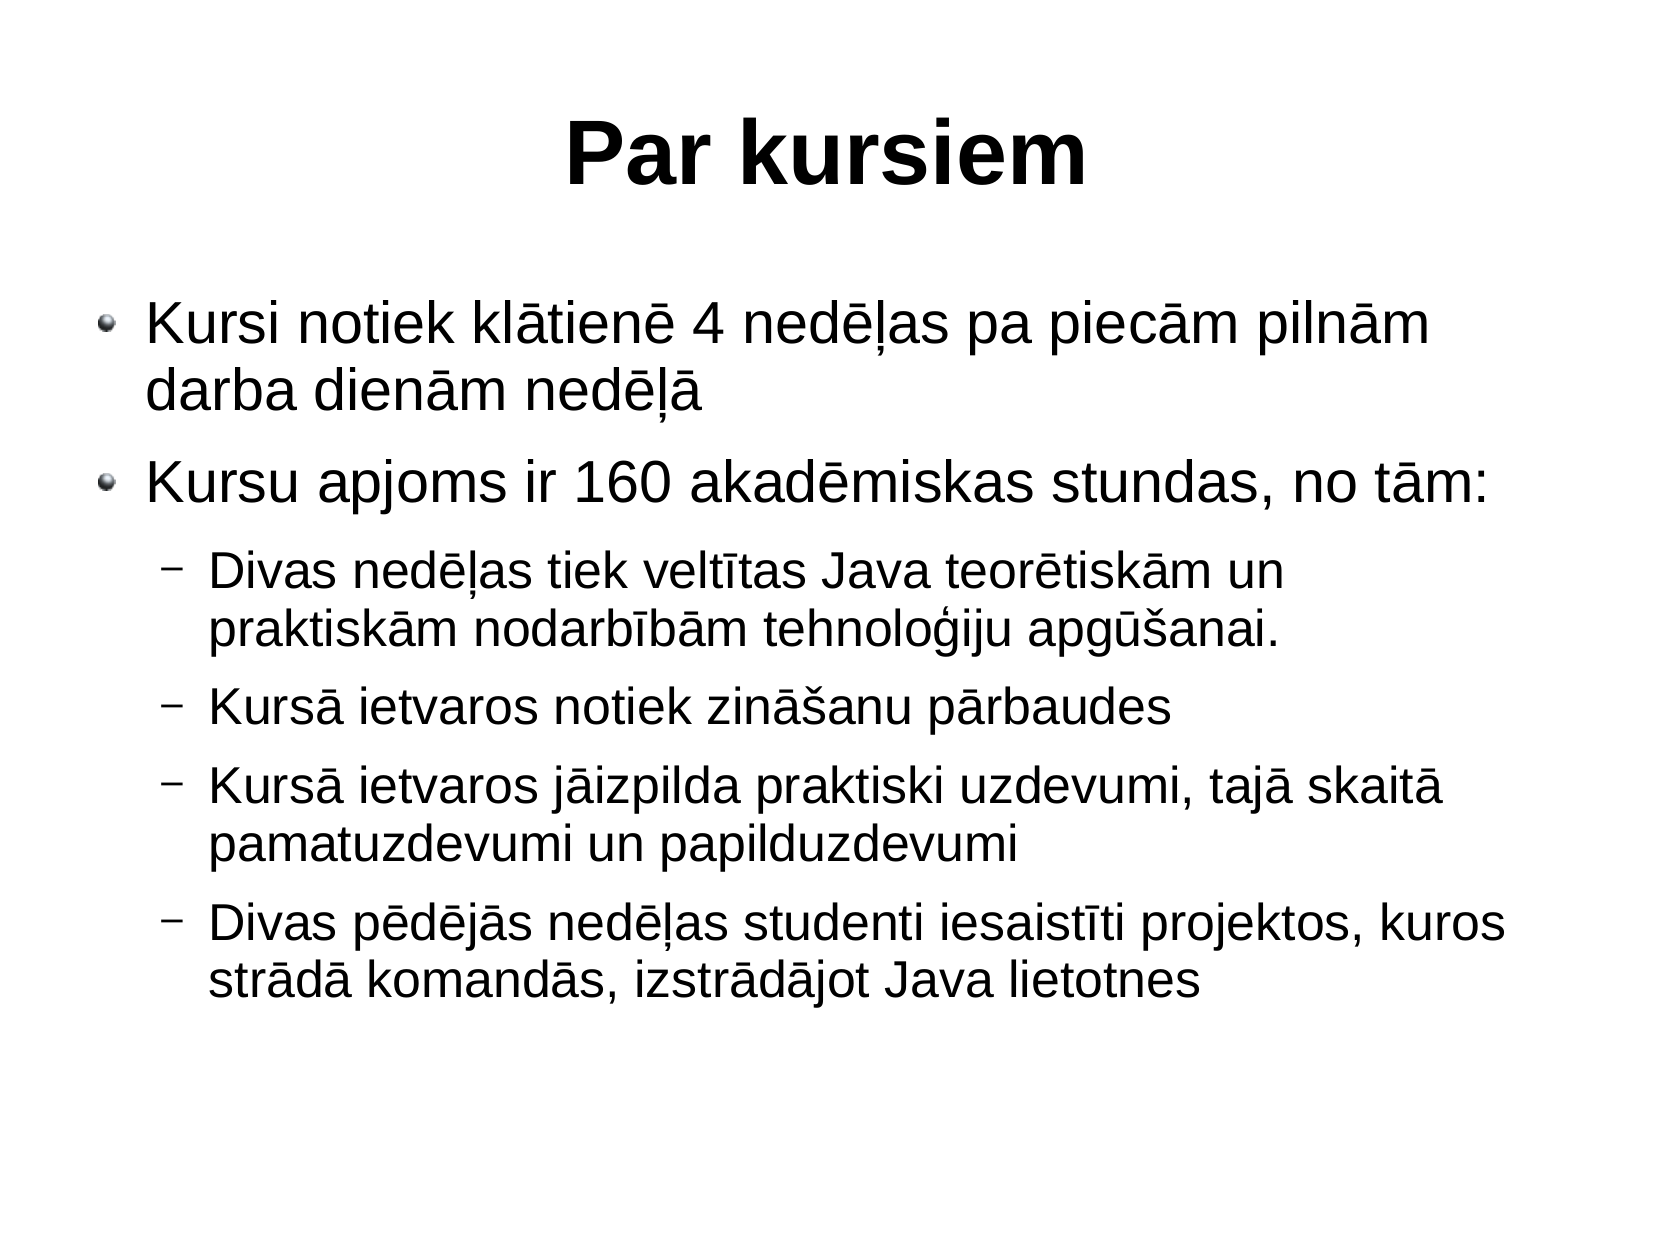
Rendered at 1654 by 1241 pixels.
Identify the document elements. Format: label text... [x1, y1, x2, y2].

title Par kursiem [82, 49, 1571, 257]
list Kursi notiek klātienē 4 nedēļas pa piecām pilnām darba dienām nedēļā Kursu apjoms ir 160 akadēmiskas stundas, no tām: Divas nedēļas tiek veltītas Java teorētiskām un praktiskām nodarbībām tehnoloģiju apgūšanai. Kursā ietvaros notiek zināšanu pārbaudes Kursā ietvaros jāizpilda praktiski uzdevumi, tajā skaitā pamatuzdevumi un papilduzdevumi Divas pēdējās nedēļas studenti iesaistīti projektos, kuros strādā komandās, izstrādājot Java lietotnes [82, 290, 1538, 1010]
